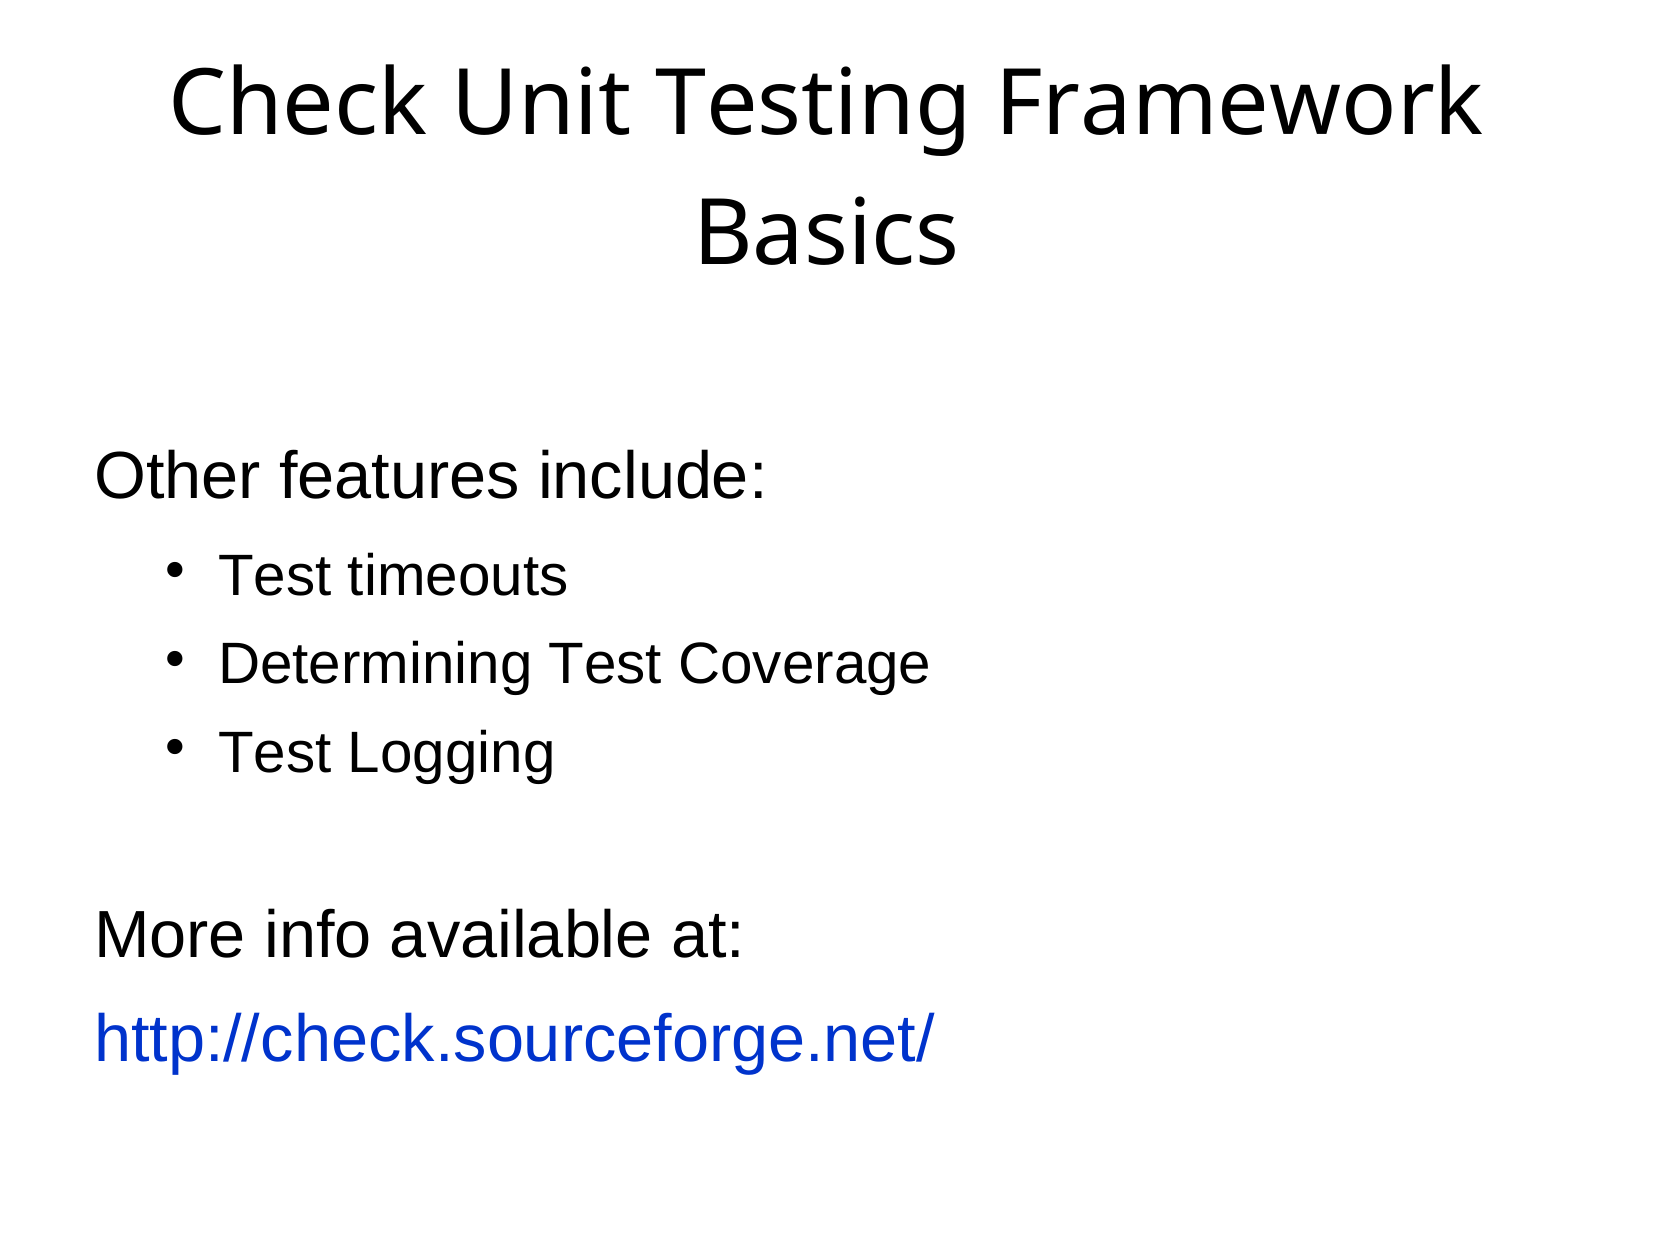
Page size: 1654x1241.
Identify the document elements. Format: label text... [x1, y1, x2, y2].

list Other features include: Test timeouts Determining Test Coverage Test Logging More info available at: http://check.sourceforge.net/ [76, 324, 1565, 1144]
title Check Unit Testing Framework Basics [29, 23, 1624, 283]
